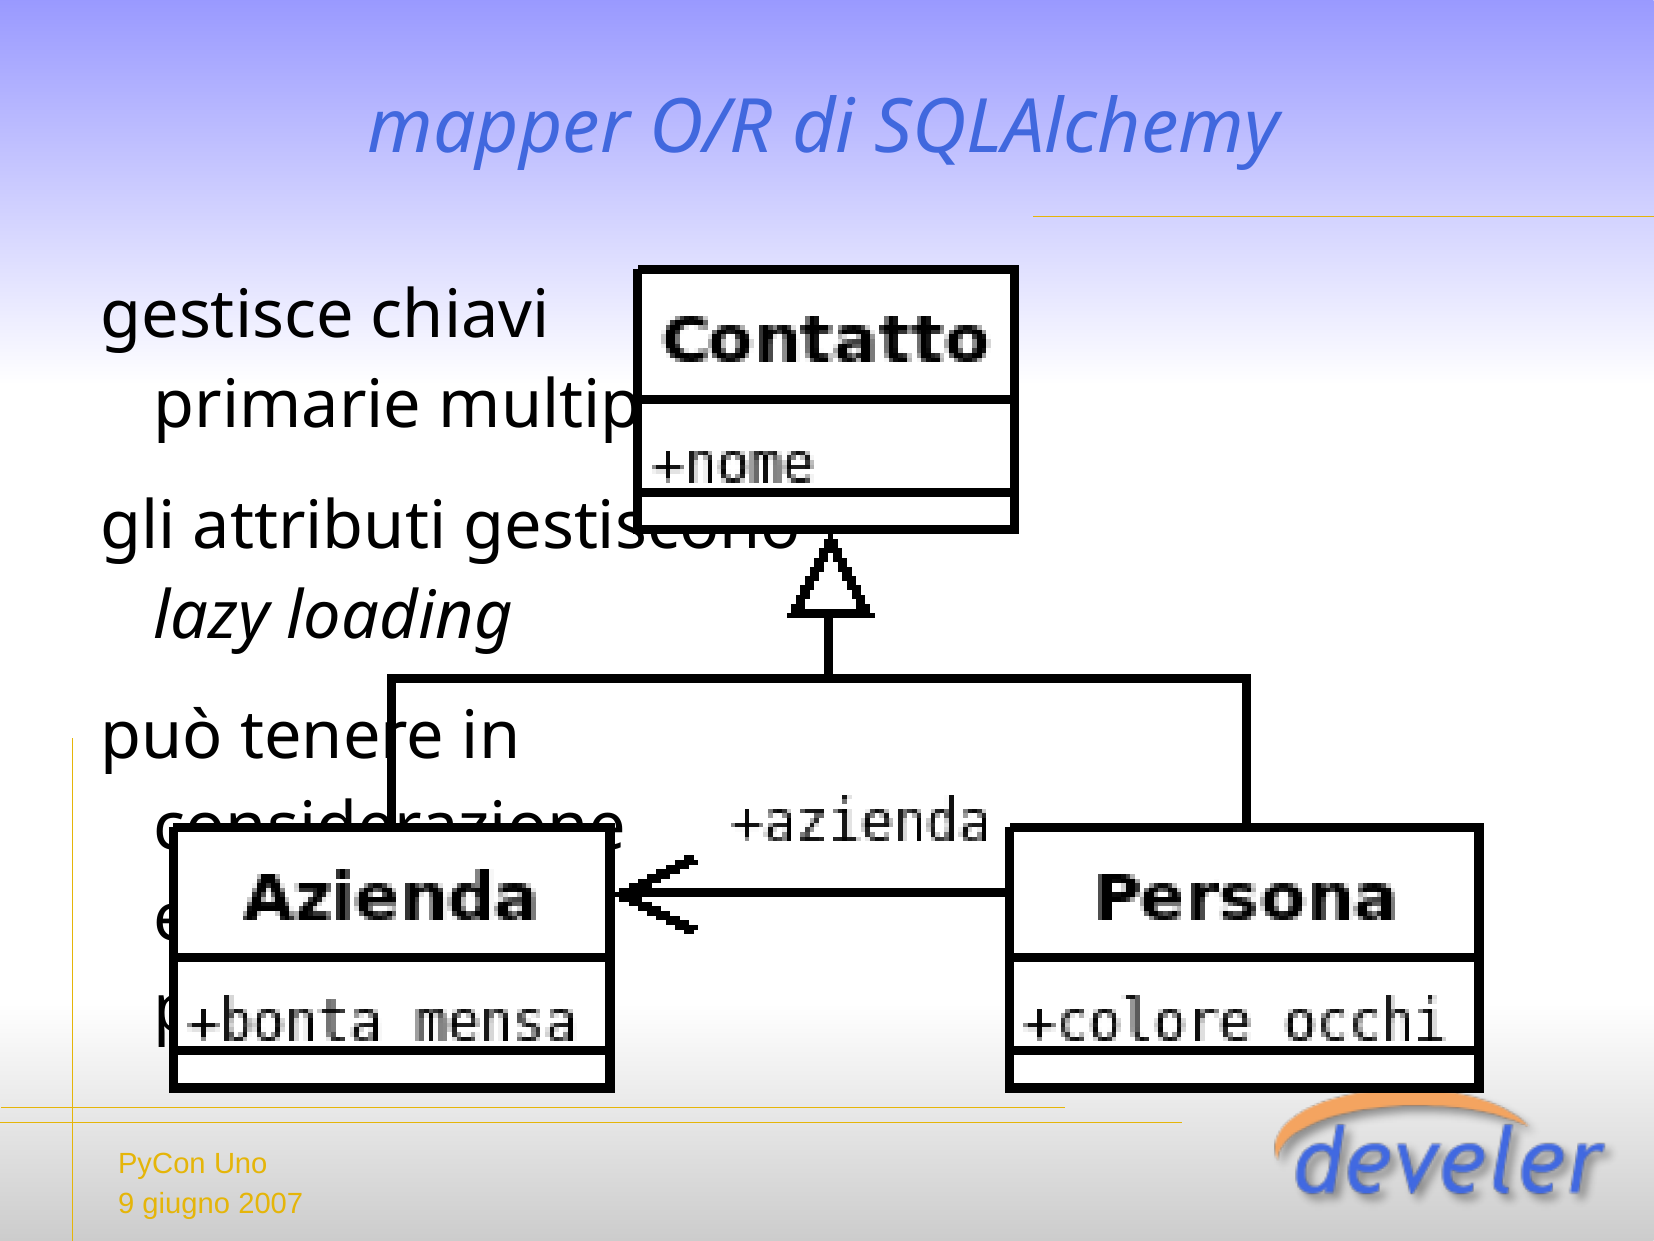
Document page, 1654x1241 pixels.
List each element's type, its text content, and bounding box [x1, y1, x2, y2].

list gestisce chiavi primarie multiple gli attributi gestiscono lazy loading può tenere in considerazione ereditarietà e polimorfismo [82, 265, 169, 1093]
title mapper O/R di SQLAlchemy [82, 29, 1565, 217]
picture [169, 265, 1622, 1211]
